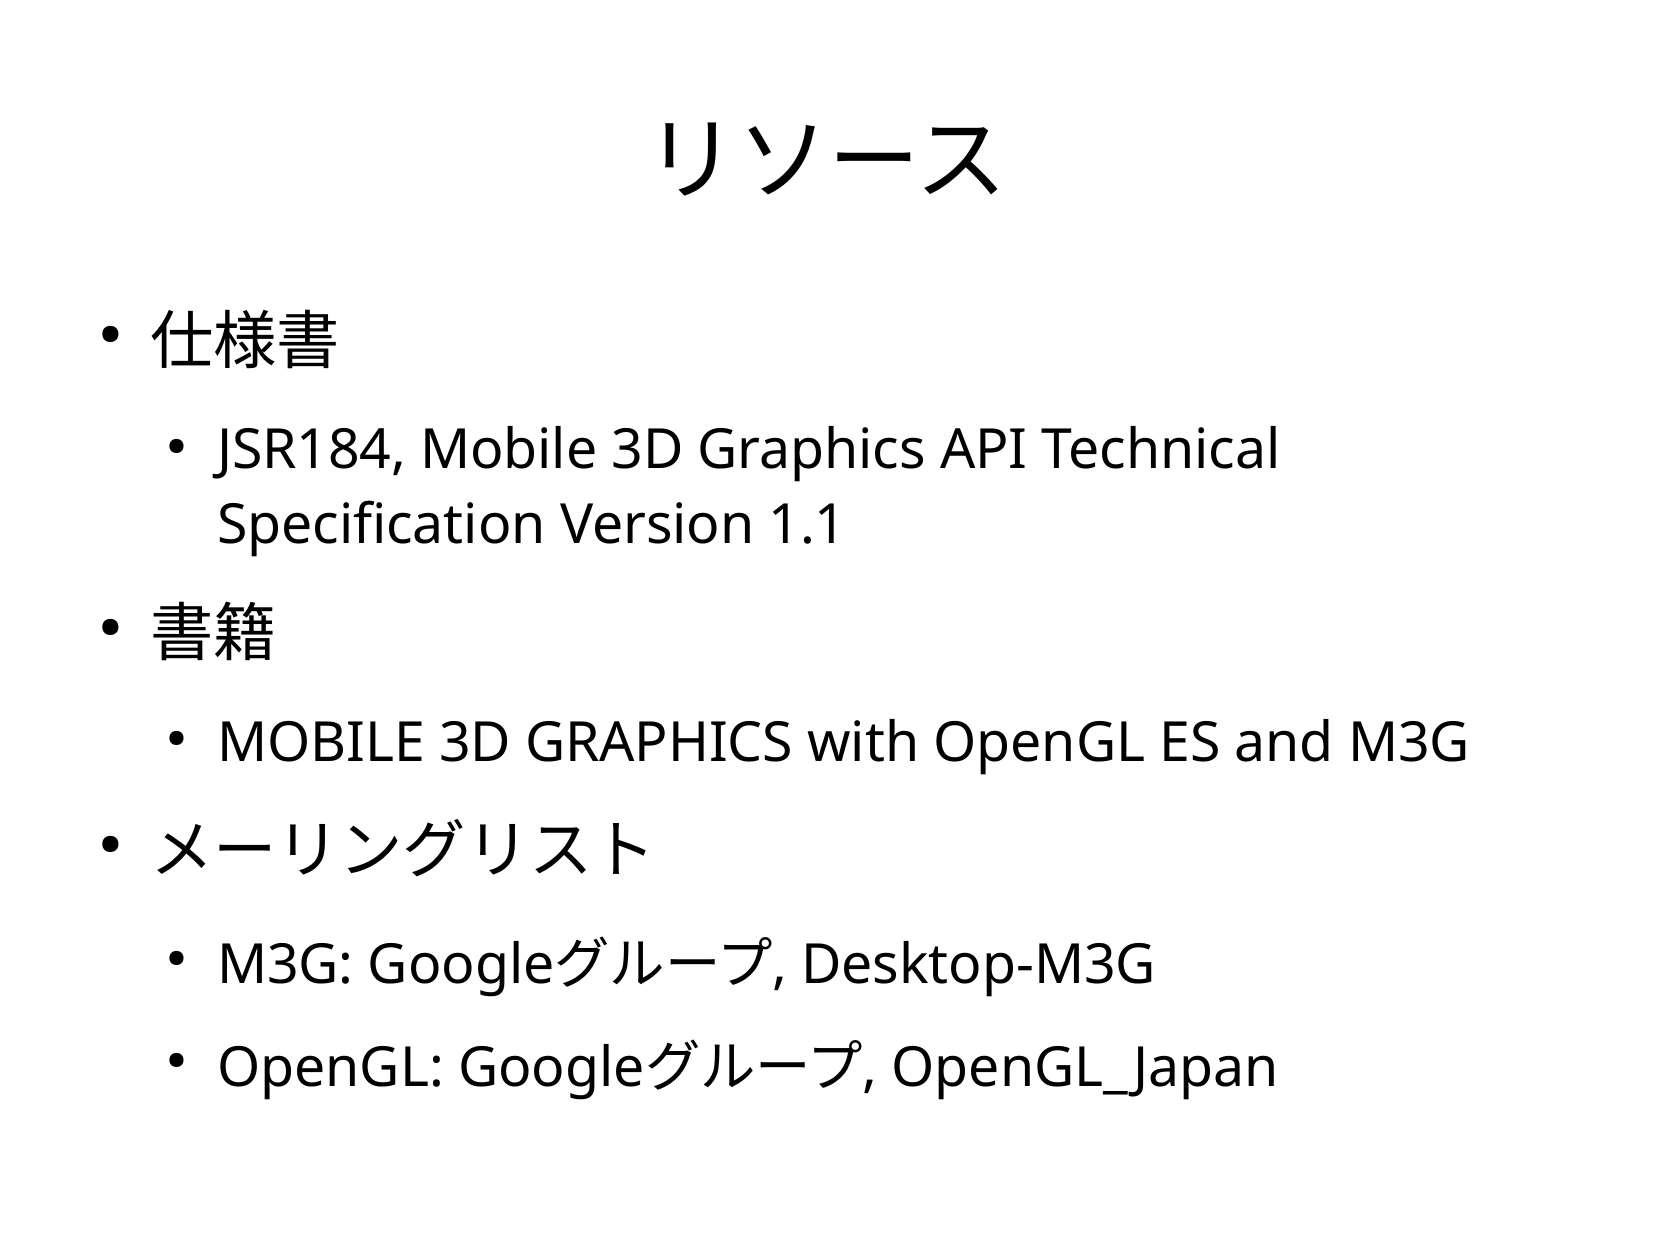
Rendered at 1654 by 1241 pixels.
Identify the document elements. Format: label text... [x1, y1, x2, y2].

title リソース [82, 34, 1571, 272]
list 仕様書 JSR184, Mobile 3D Graphics API Technical Specification Version 1.1 書籍 MOBILE 3D GRAPHICS with OpenGL ES and M3G メーリングリスト M3G: Googleグループ, Desktop-M3G OpenGL: Googleグループ, OpenGL_Japan [82, 290, 1571, 1109]
